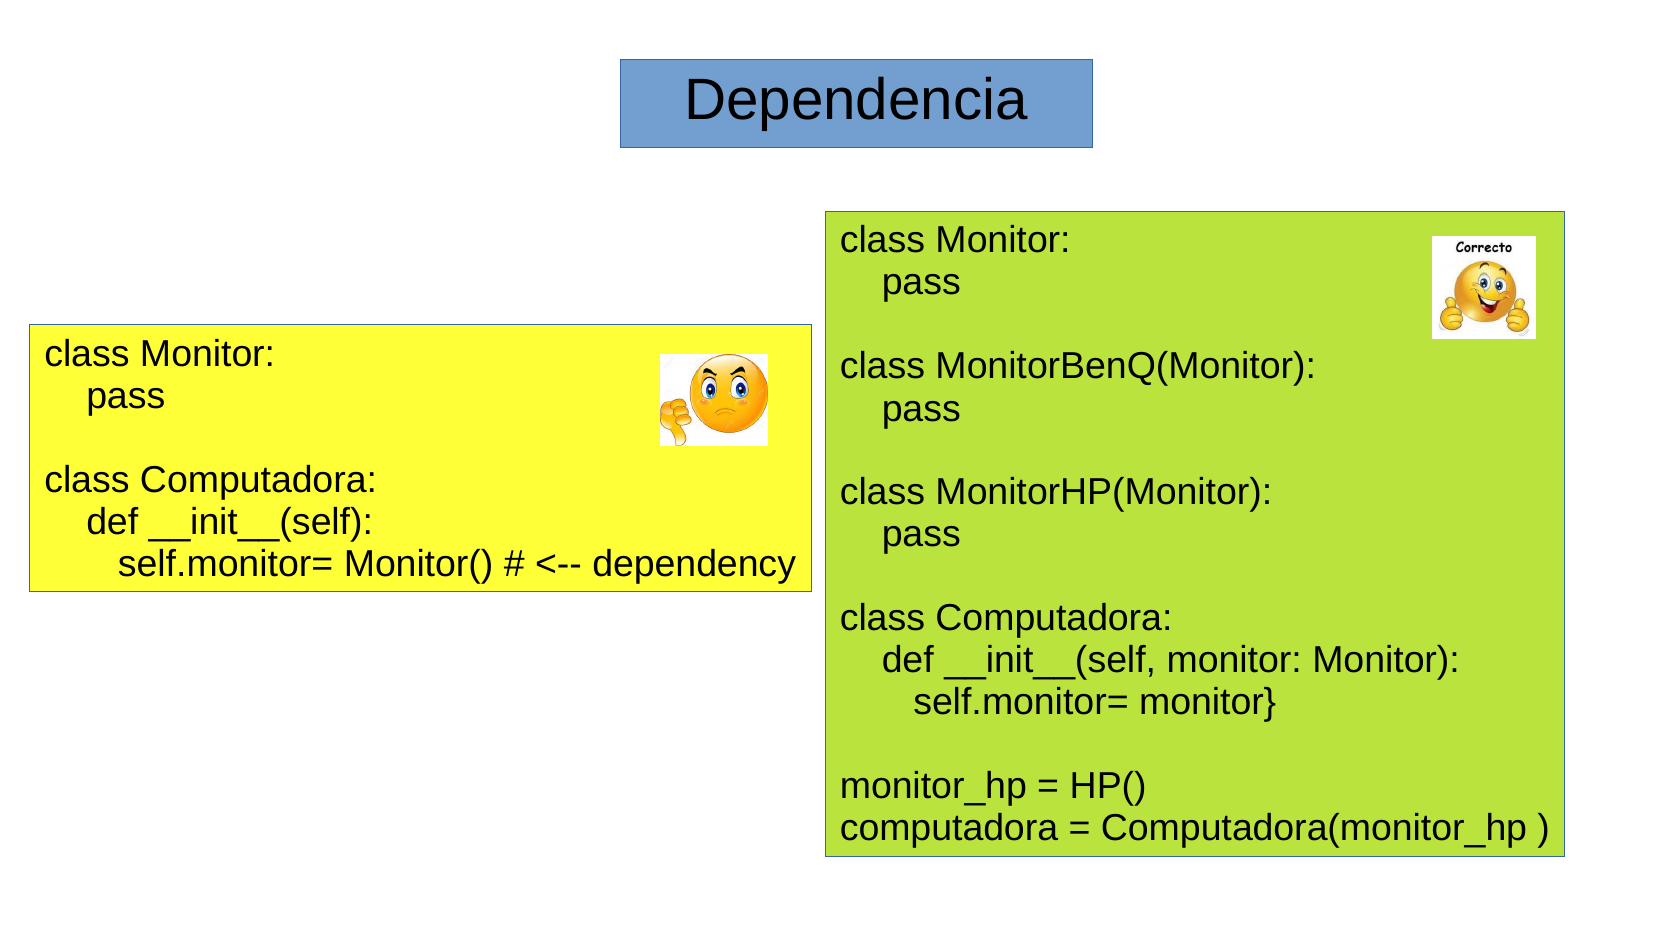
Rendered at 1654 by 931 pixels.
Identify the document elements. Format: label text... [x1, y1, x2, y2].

text_box class Monitor: pass class MonitorBenQ(Monitor): pass class MonitorHP(Monitor): pass class Computadora: def __init__(self, monitor: Monitor): self.monitor= monitor} monitor_hp = HP() computadora = Computadora(monitor_hp ) [825, 211, 1565, 857]
picture [660, 354, 768, 446]
picture [1432, 236, 1536, 339]
text_box class Monitor: pass class Computadora: def __init__(self): self.monitor= Monitor() # <-- dependency [29, 324, 812, 592]
text_box Dependencia [620, 59, 1093, 148]
